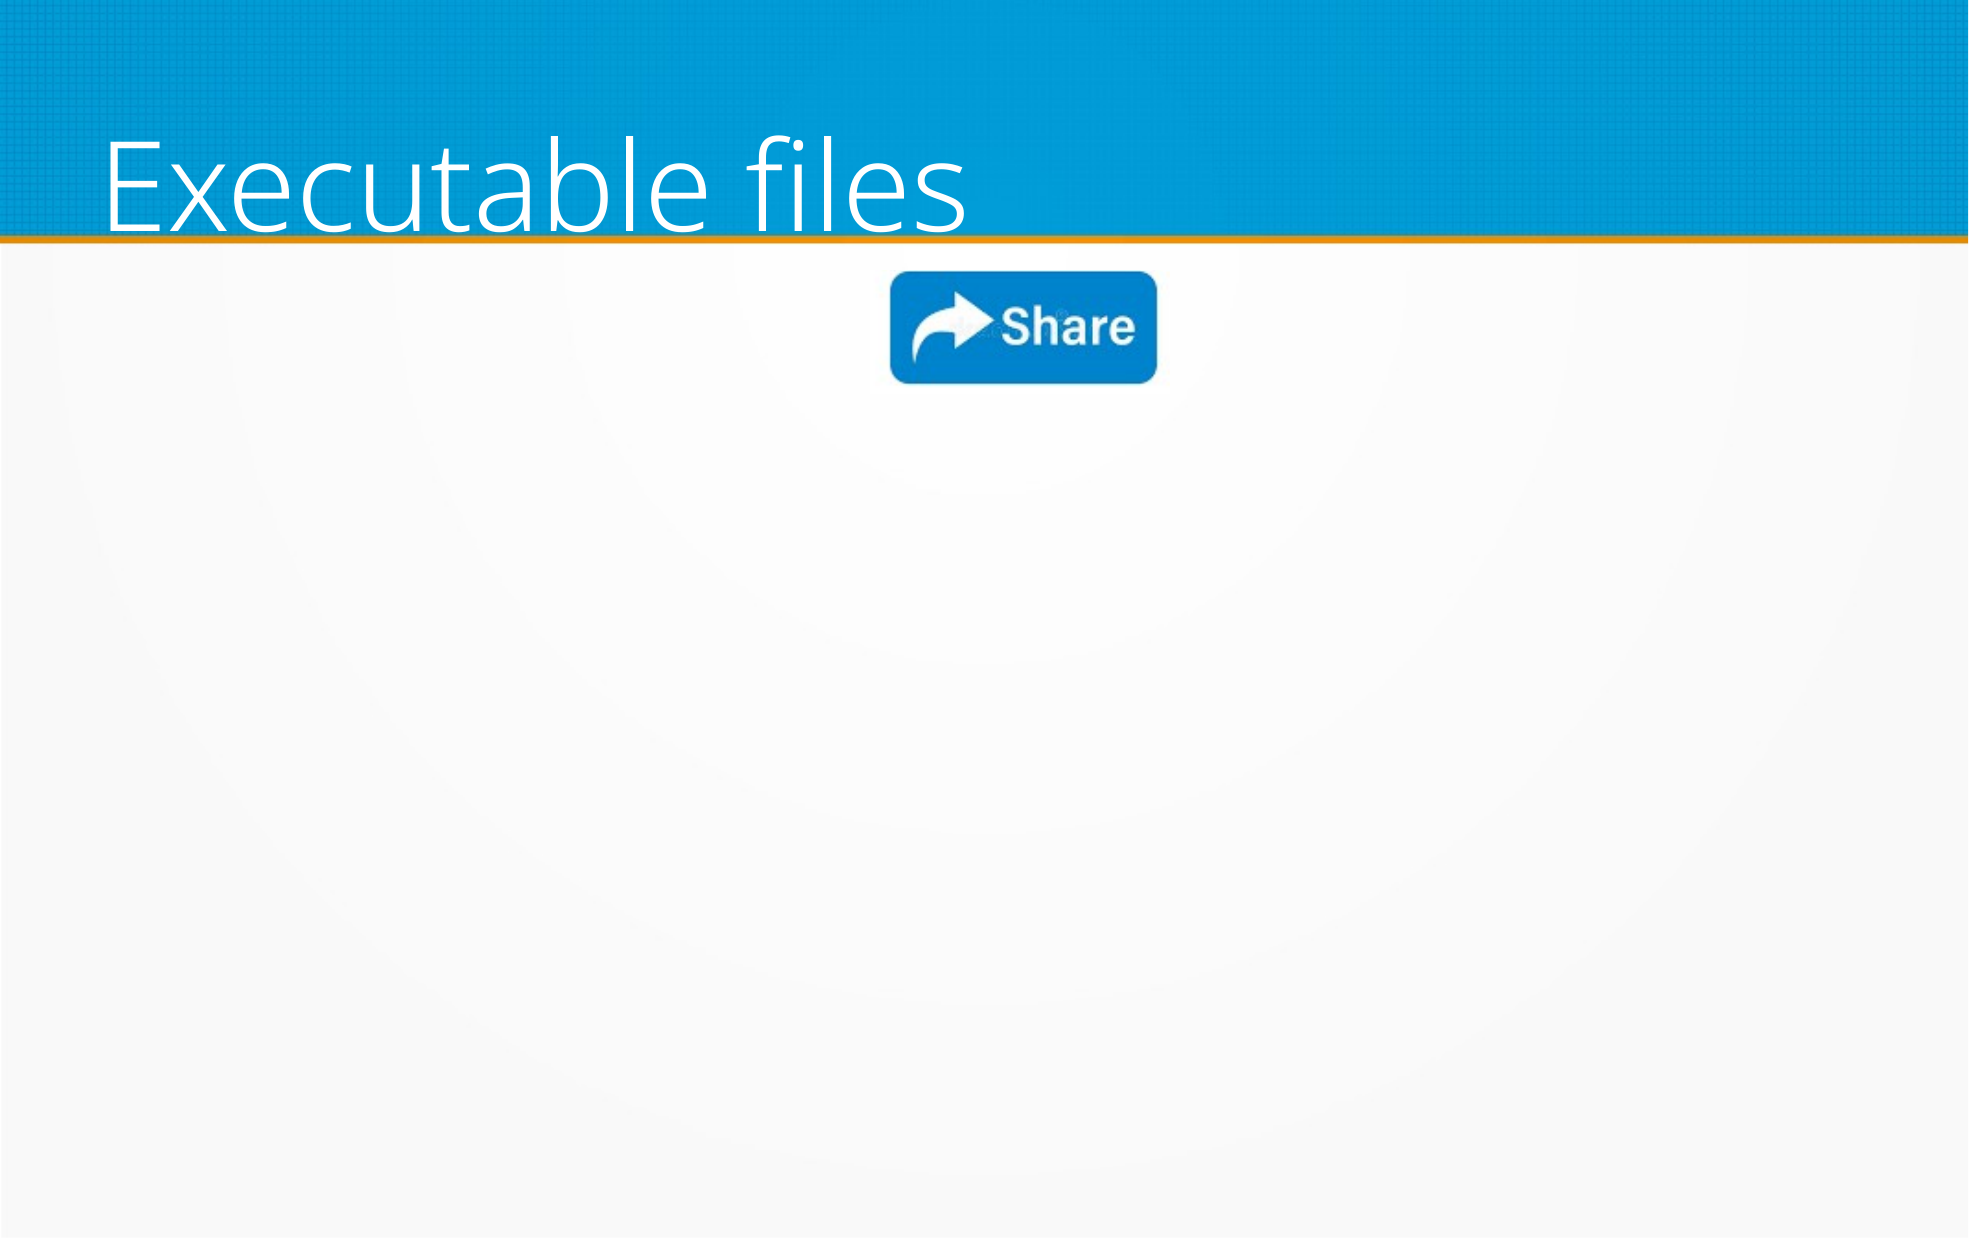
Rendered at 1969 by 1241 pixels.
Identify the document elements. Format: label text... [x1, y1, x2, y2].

picture [0, 233, 1969, 1241]
title Executable files [98, 49, 1870, 257]
